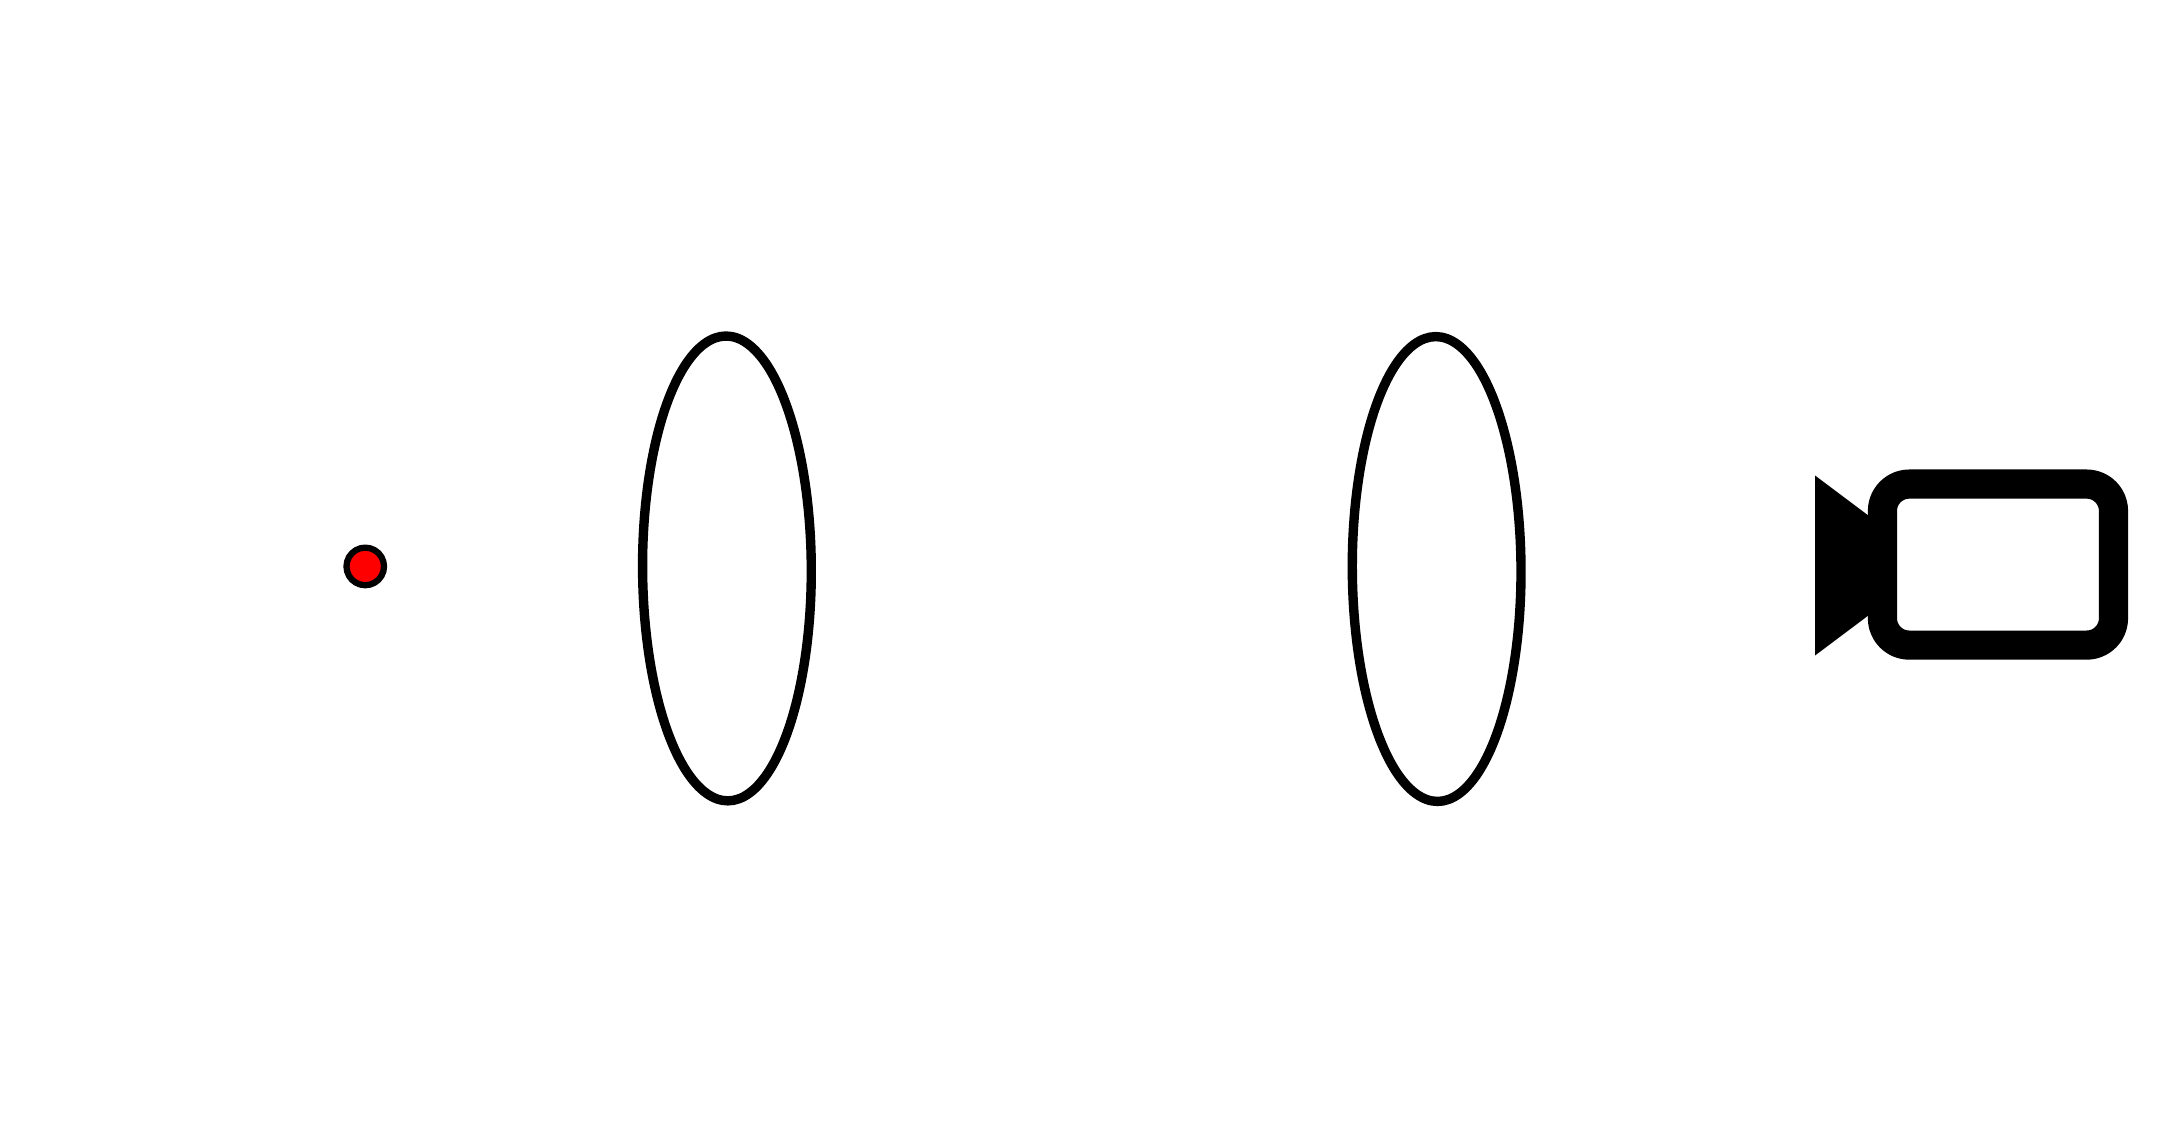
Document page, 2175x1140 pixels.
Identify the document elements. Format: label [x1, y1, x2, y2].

text_box [346, 547, 385, 586]
text_box [1815, 475, 1876, 656]
text_box [642, 336, 812, 801]
text_box [1352, 336, 1522, 802]
text_box [1882, 484, 2114, 646]
